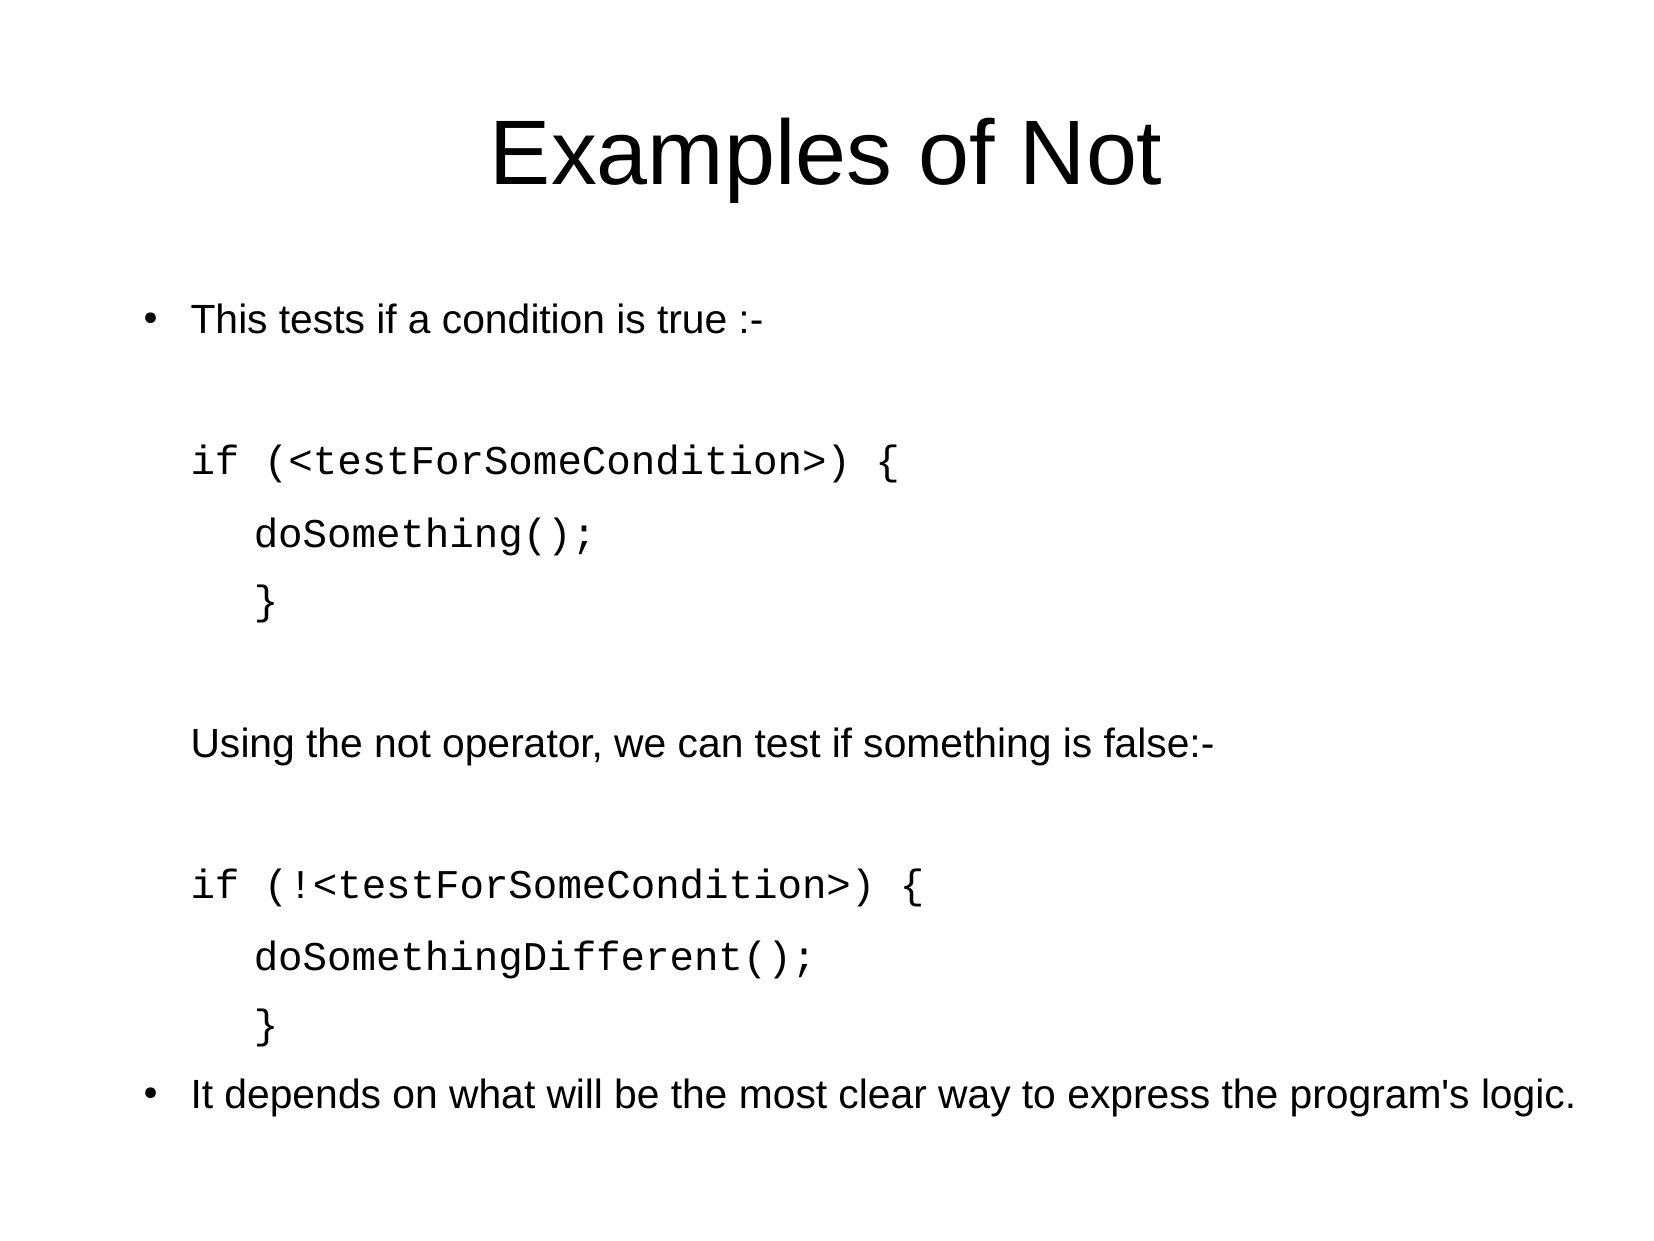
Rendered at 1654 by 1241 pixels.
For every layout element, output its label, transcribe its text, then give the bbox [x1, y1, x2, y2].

list This tests if a condition is true :- if (<testForSomeCondition>) { doSomething(); } Using the not operator, we can test if something is false:- if (!<testForSomeCondition>) { doSomethingDifferent(); } It depends on what will be the most clear way to express the program's logic. [127, 296, 1583, 1170]
title Examples of Not [82, 49, 1571, 257]
